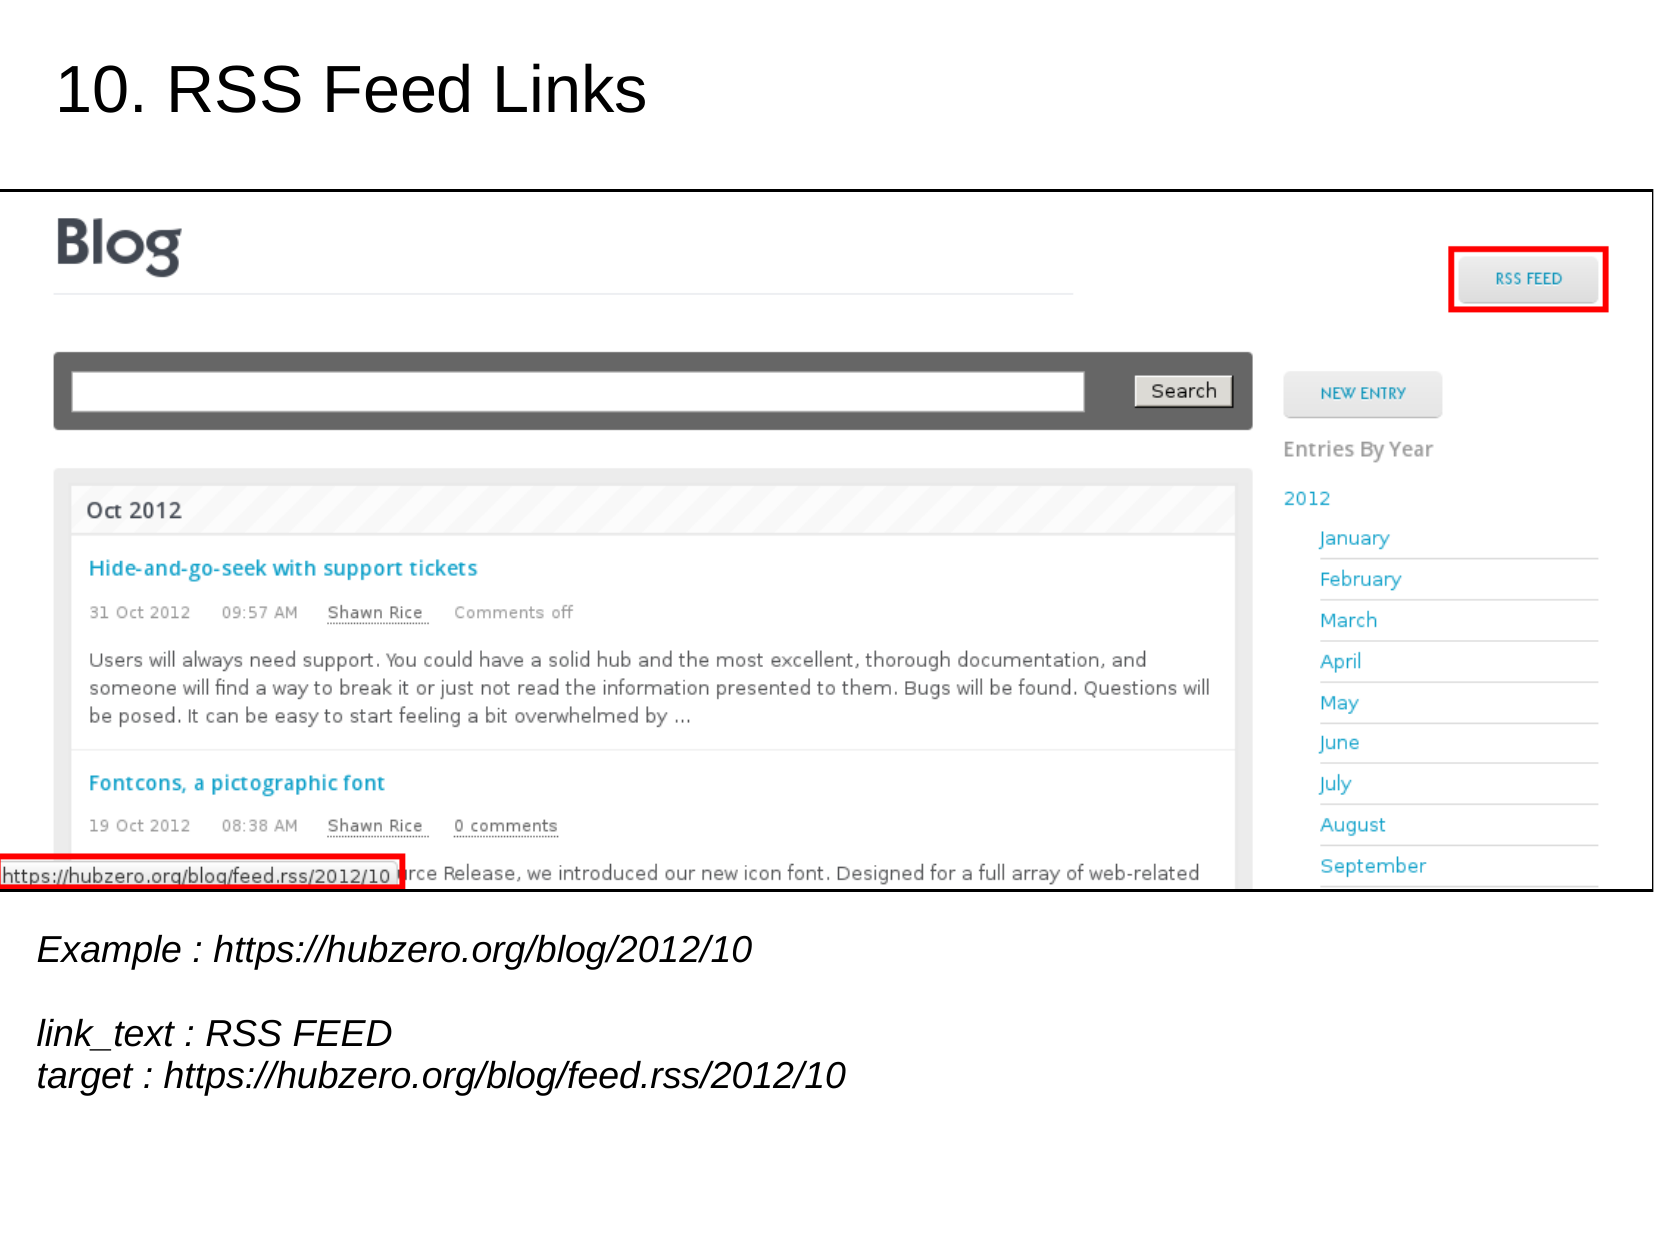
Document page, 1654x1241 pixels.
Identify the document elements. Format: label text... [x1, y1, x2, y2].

text_box 10. RSS Feed Links [41, 45, 1456, 166]
text_box Example : https://hubzero.org/blog/2012/10 link_text : RSS FEED target : https://hubzero.org/blog/feed.rss/2012/10 [21, 920, 1576, 1104]
picture [0, 192, 1653, 889]
